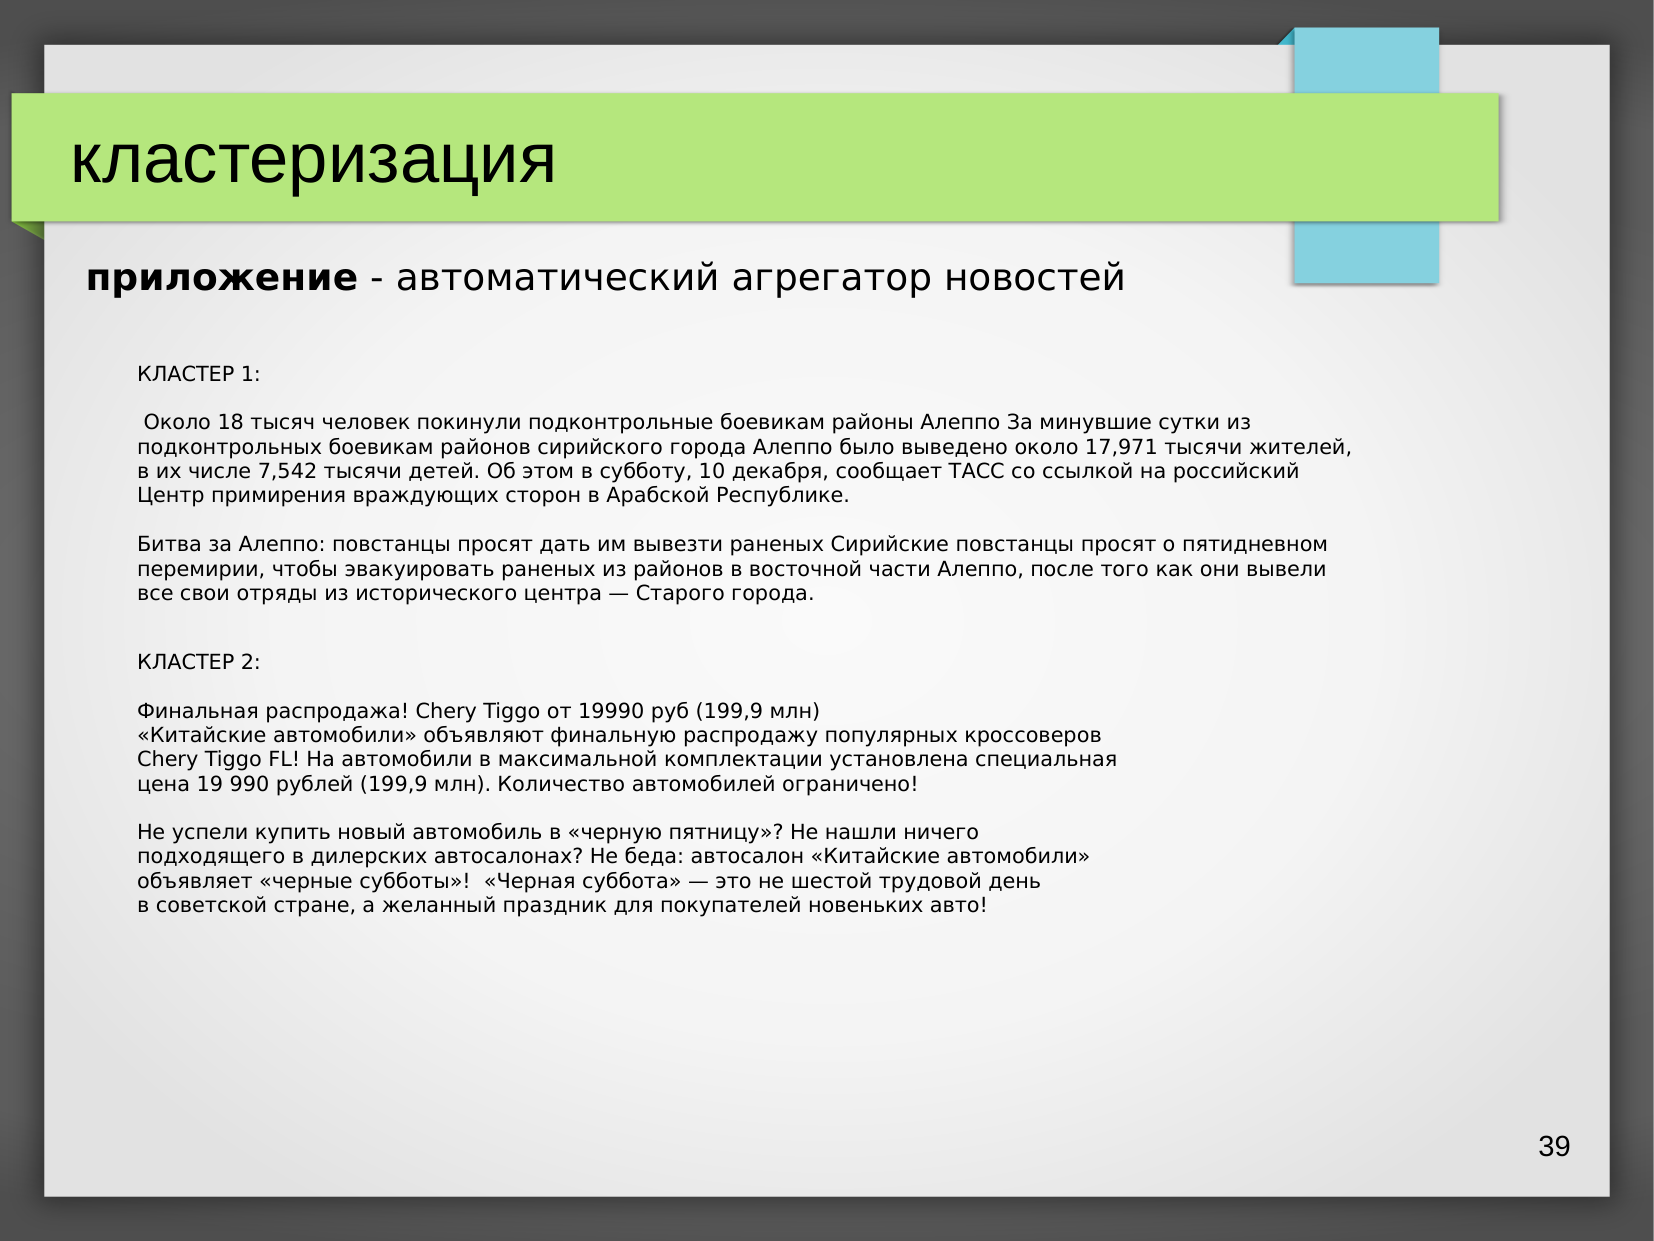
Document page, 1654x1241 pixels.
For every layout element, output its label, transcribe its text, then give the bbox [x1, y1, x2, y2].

picture [0, 0, 1654, 1241]
title кластеризация [70, 118, 1205, 199]
text_box КЛАСТЕР 1: Около 18 тысяч человек покинули подконтрольные боевикам районы Алеппо За минувшие сутки из подконтрольных боевикам районов сирийского города Алеппо было выведено около 17,971 тысячи жителей, в их числе 7,542 тысячи детей. Об этом в субботу, 10 декабря, сообщает ТАСС со ссылкой на российский Центр примирения враждующих сторон в Арабской Республике. Битва за Алеппо: повстанцы просят дать им вывезти раненых Сирийские повстанцы просят о пятидневном перемирии, чтобы эвакуировать раненых из районов в восточной части Алеппо, после того как они вывели все свои отряды из исторического центра — Старого города. КЛАСТЕР 2: Финальная распродажа! Chery Tiggo от 19990 руб (199,9 млн) «Китайские автомобили» объявляют финальную распродажу популярных кроссоверов Chery Tiggo FL! На автомобили в максимальной комплектации установлена специальная цена 19 990 рублей (199,9 млн). Количество автомобилей ограничено! Не успели купить новый автомобиль в «черную пятницу»? Не нашли ничего подходящего в дилерских автосалонах? Не беда: автосалон «Китайские автомобили» объявляет «черные субботы»! «Черная суббота» — это не шестой трудовой день в советской стране, а желанный праздник для покупателей новеньких авто! [122, 354, 1371, 1170]
text_box приложение - автоматический агрегатор новостей [70, 248, 1252, 308]
